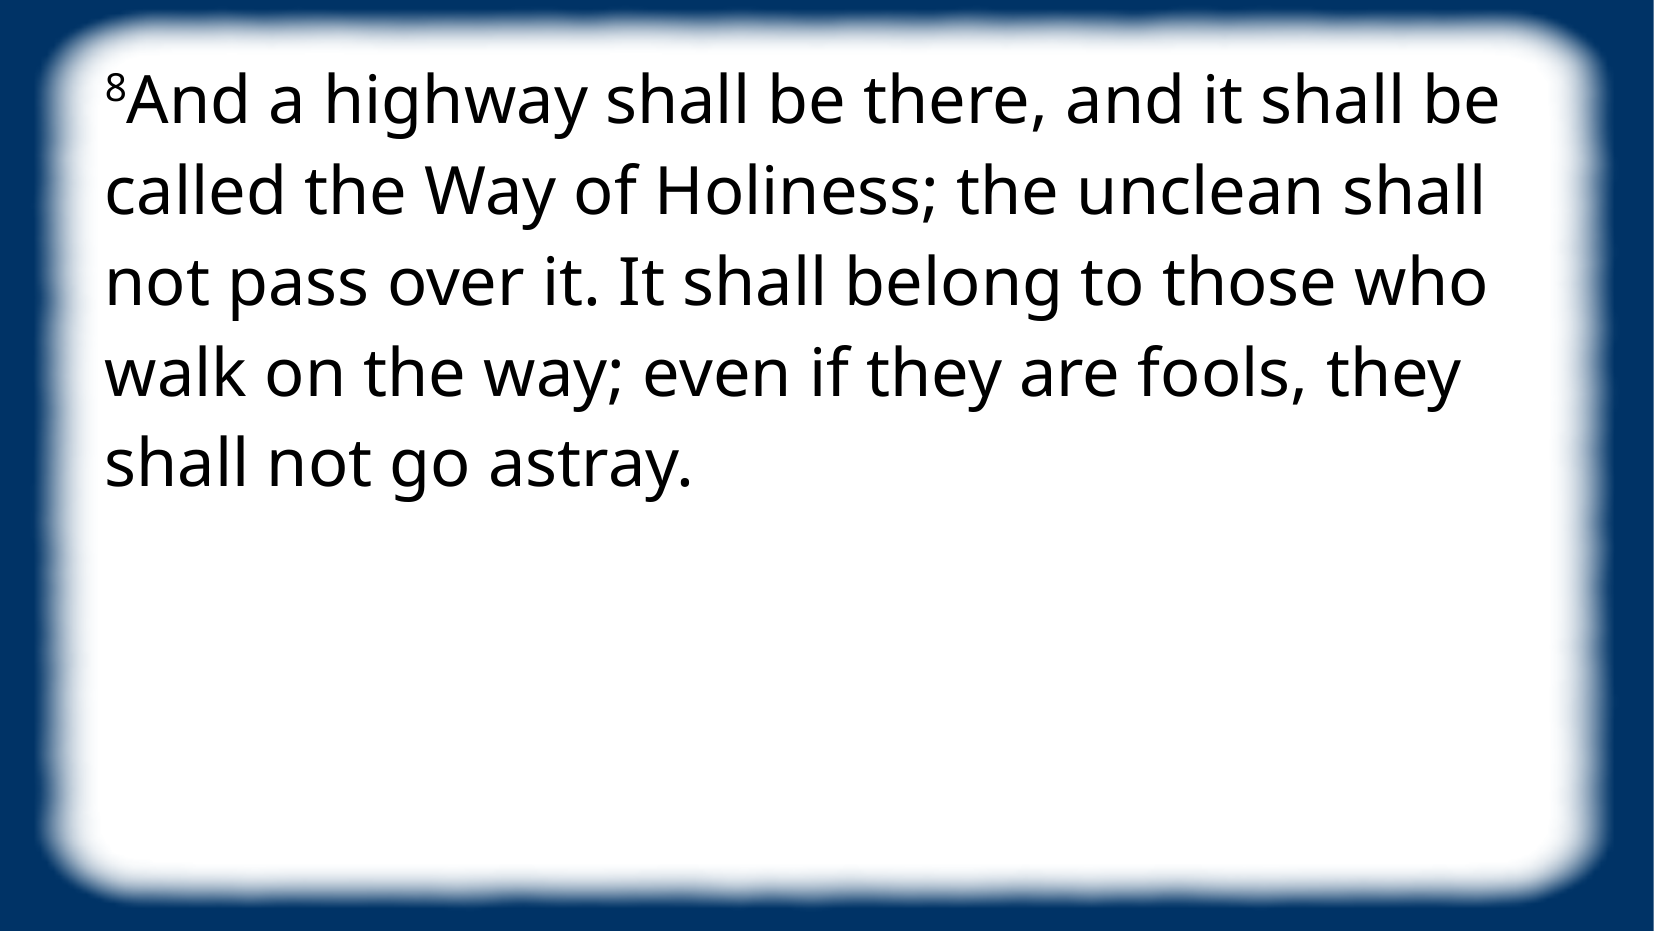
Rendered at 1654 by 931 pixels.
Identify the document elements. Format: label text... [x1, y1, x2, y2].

picture [0, 0, 1654, 931]
text_box 8And a highway shall be there, and it shall be called the Way of Holiness; the unclean shall not pass over it. It shall belong to those who walk on the way; even if they are fools, they shall not go astray. [90, 45, 1561, 504]
